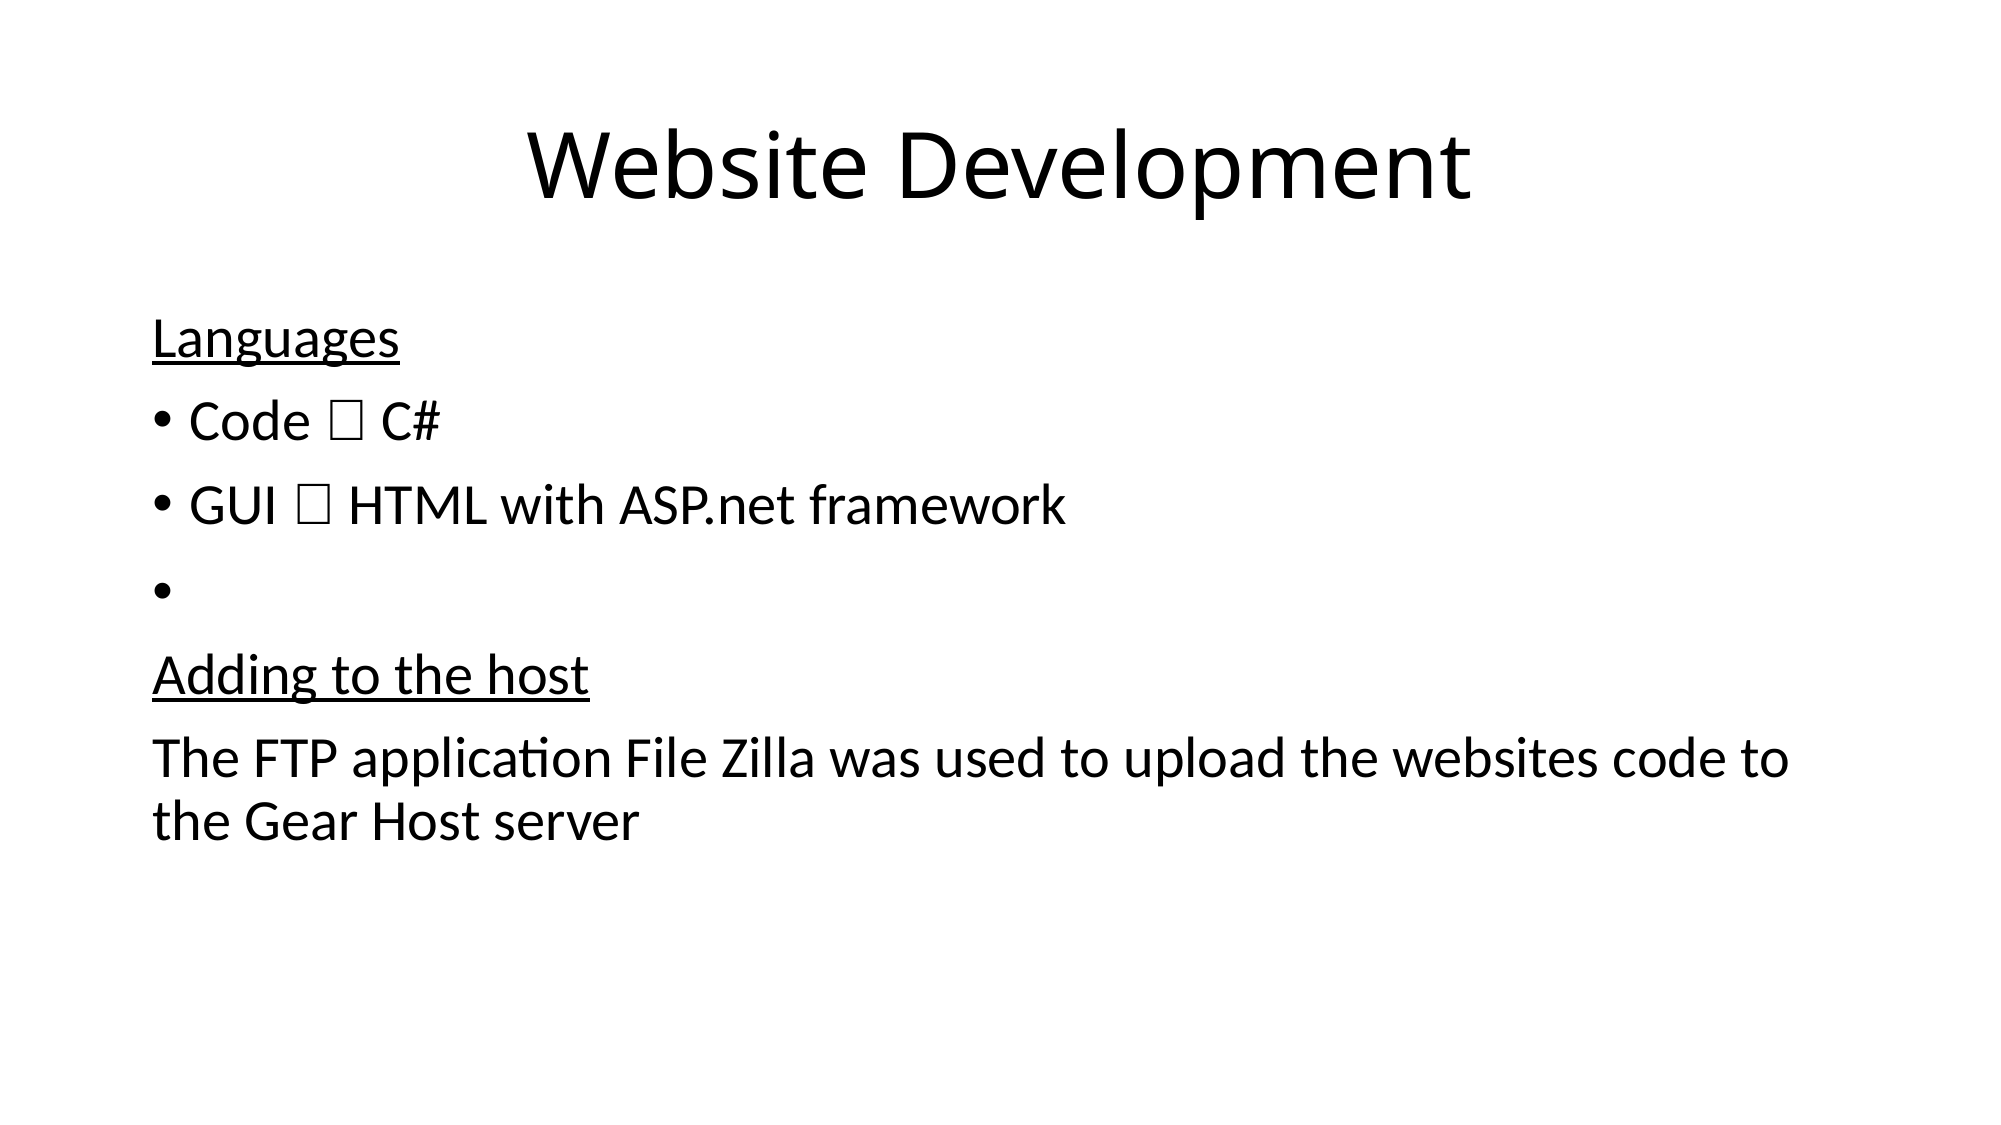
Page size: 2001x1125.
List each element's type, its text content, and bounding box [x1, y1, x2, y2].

list Languages Code  C# GUI  HTML with ASP.net framework Adding to the host The FTP application File Zilla was used to upload the websites code to the Gear Host server [137, 299, 1863, 1014]
title Website Development [137, 59, 1863, 278]
